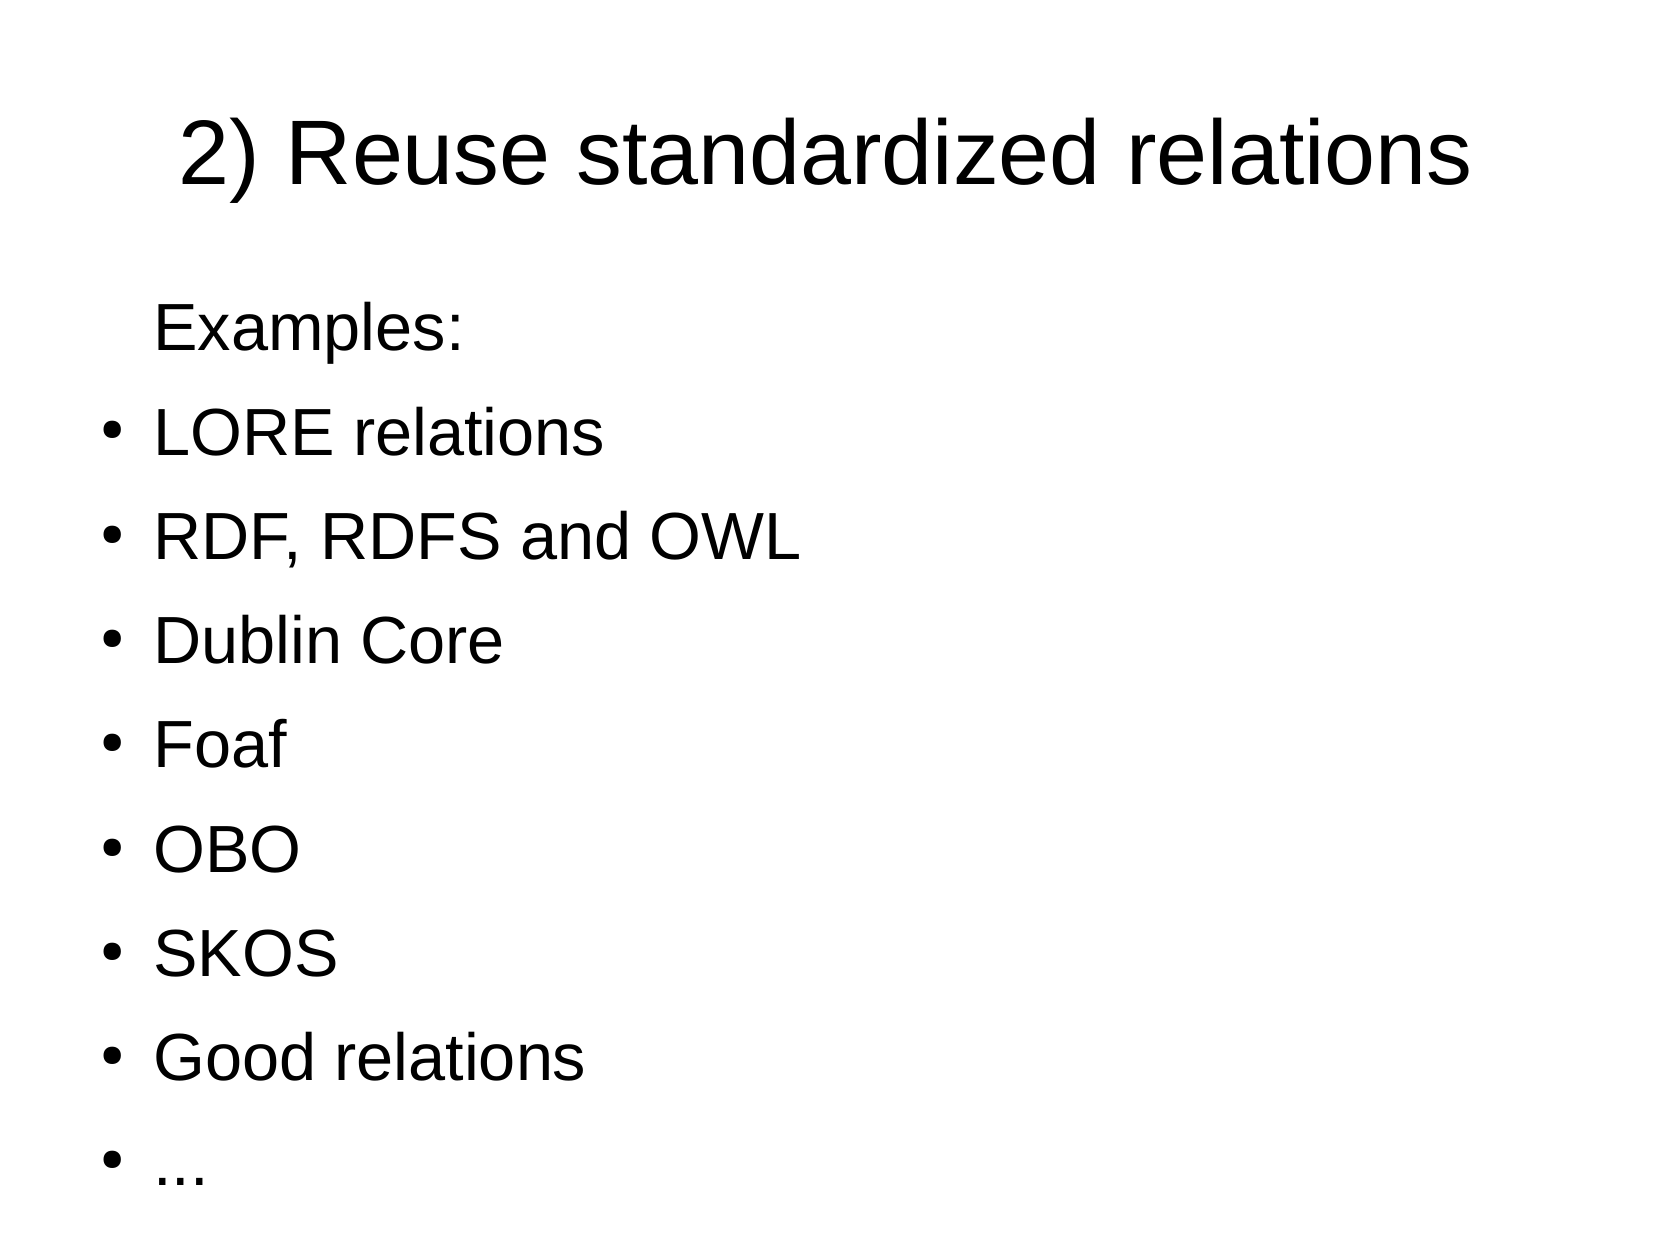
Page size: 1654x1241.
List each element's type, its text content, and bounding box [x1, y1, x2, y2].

list Examples: LORE relations RDF, RDFS and OWL Dublin Core Foaf OBO SKOS Good relations ... [82, 290, 1571, 1200]
title 2) Reuse standardized relations [82, 49, 1571, 257]
